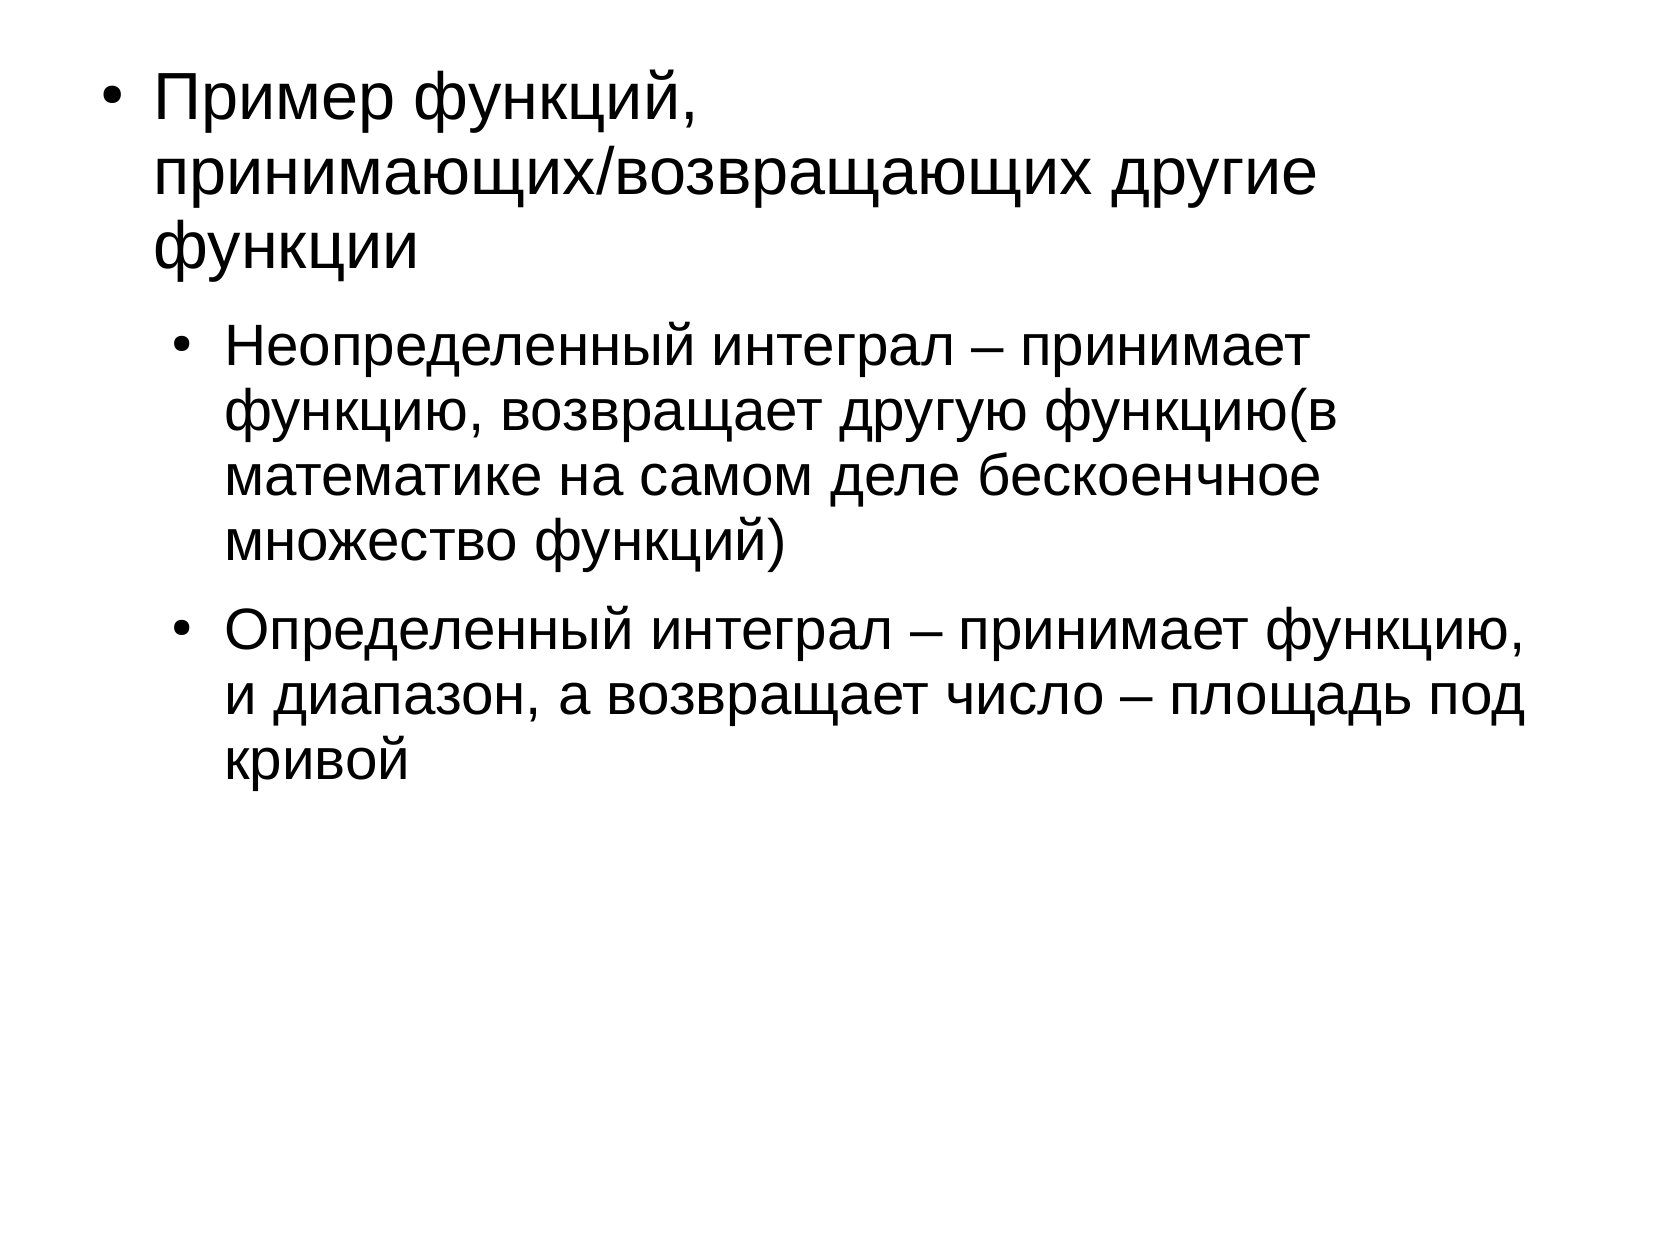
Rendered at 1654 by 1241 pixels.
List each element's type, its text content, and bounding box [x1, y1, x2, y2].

list Пример функций, принимающих/возвращающих другие функции Неопределенный интеграл – принимает функцию, возвращает другую функцию(в математике на самом деле бескоенчное множество функций) Определенный интеграл – принимает функцию, и диапазон, а возвращает число – площадь под кривой [82, 59, 1571, 1109]
